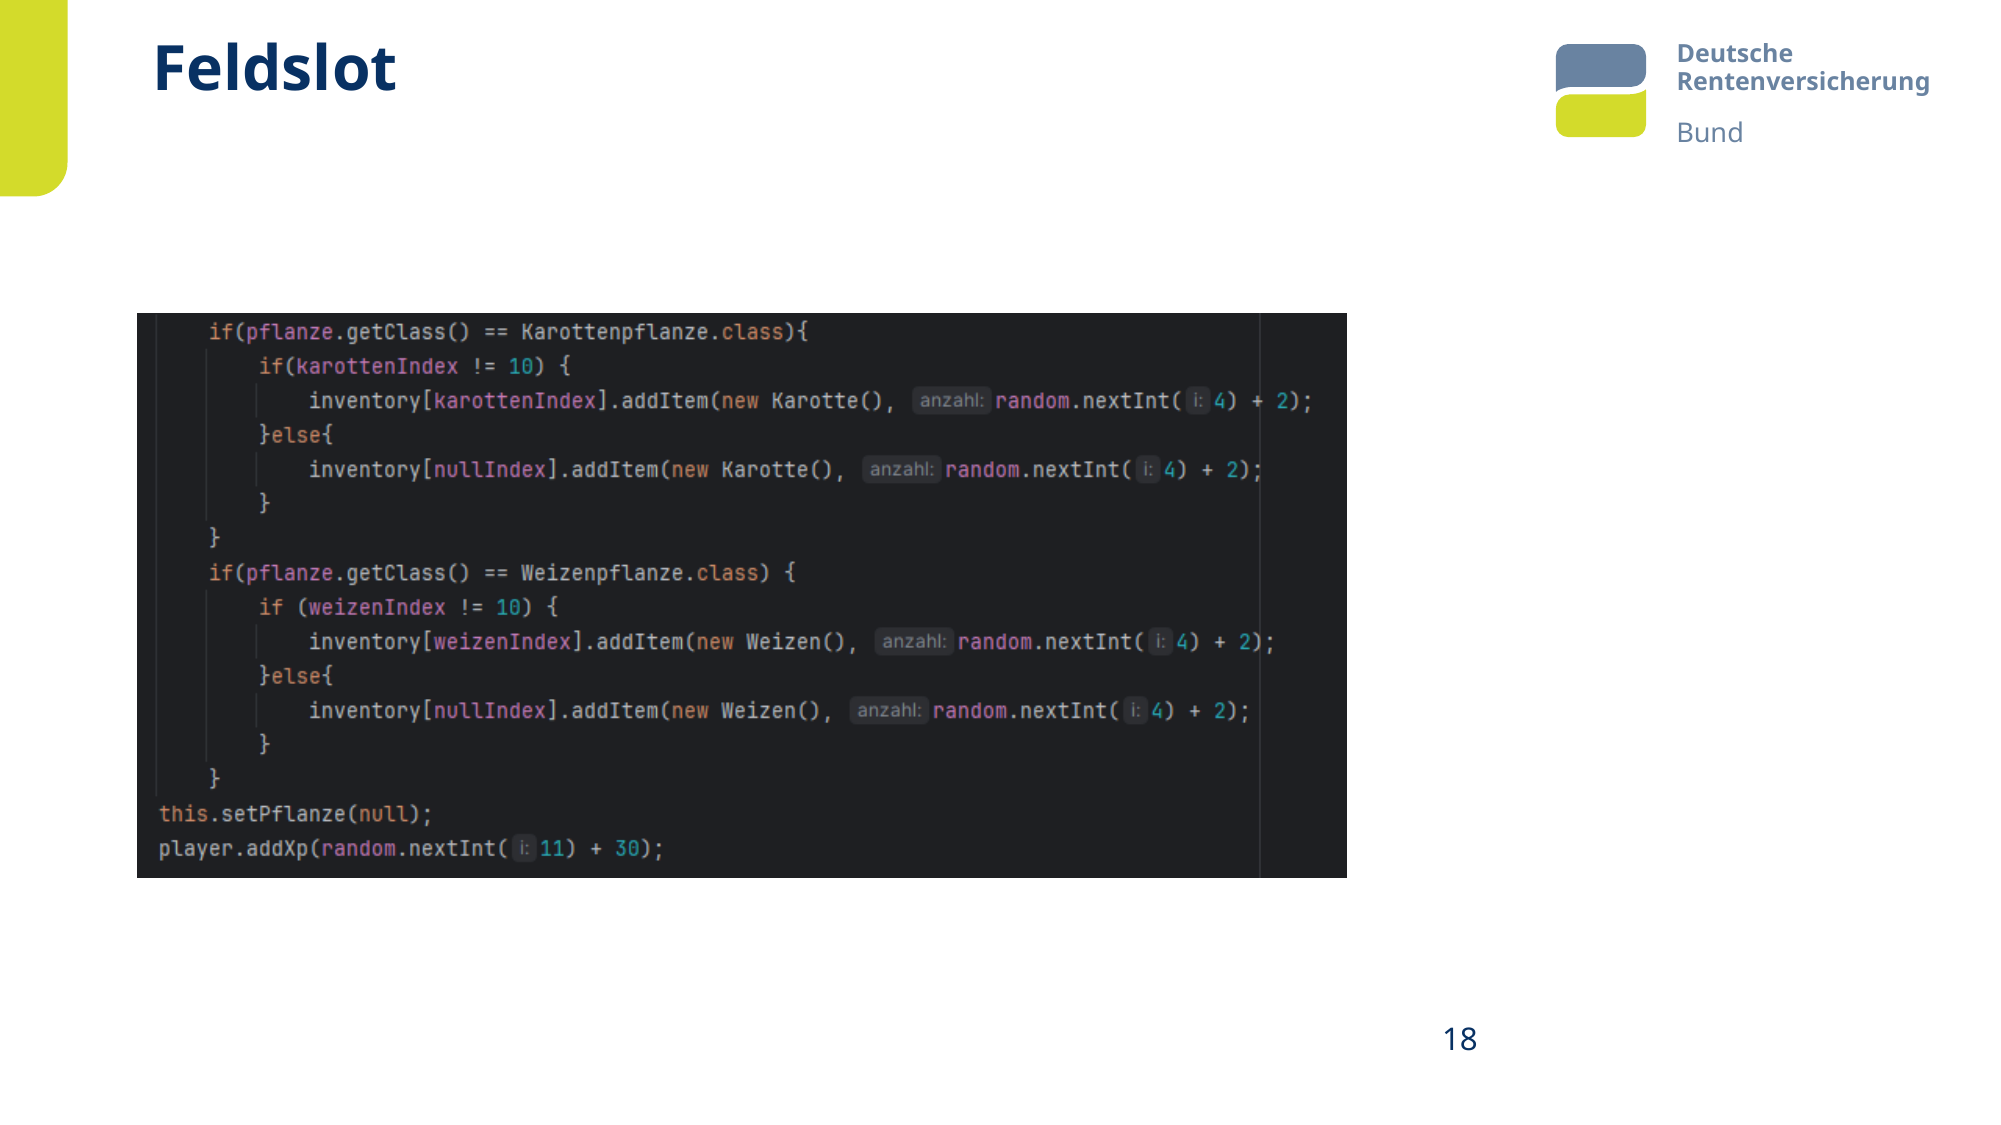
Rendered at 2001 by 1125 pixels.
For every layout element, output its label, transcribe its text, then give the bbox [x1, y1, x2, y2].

text_box ‹Nr.› [1427, 994, 1928, 1070]
title Feldslot [137, 20, 1493, 197]
picture [137, 313, 1347, 878]
